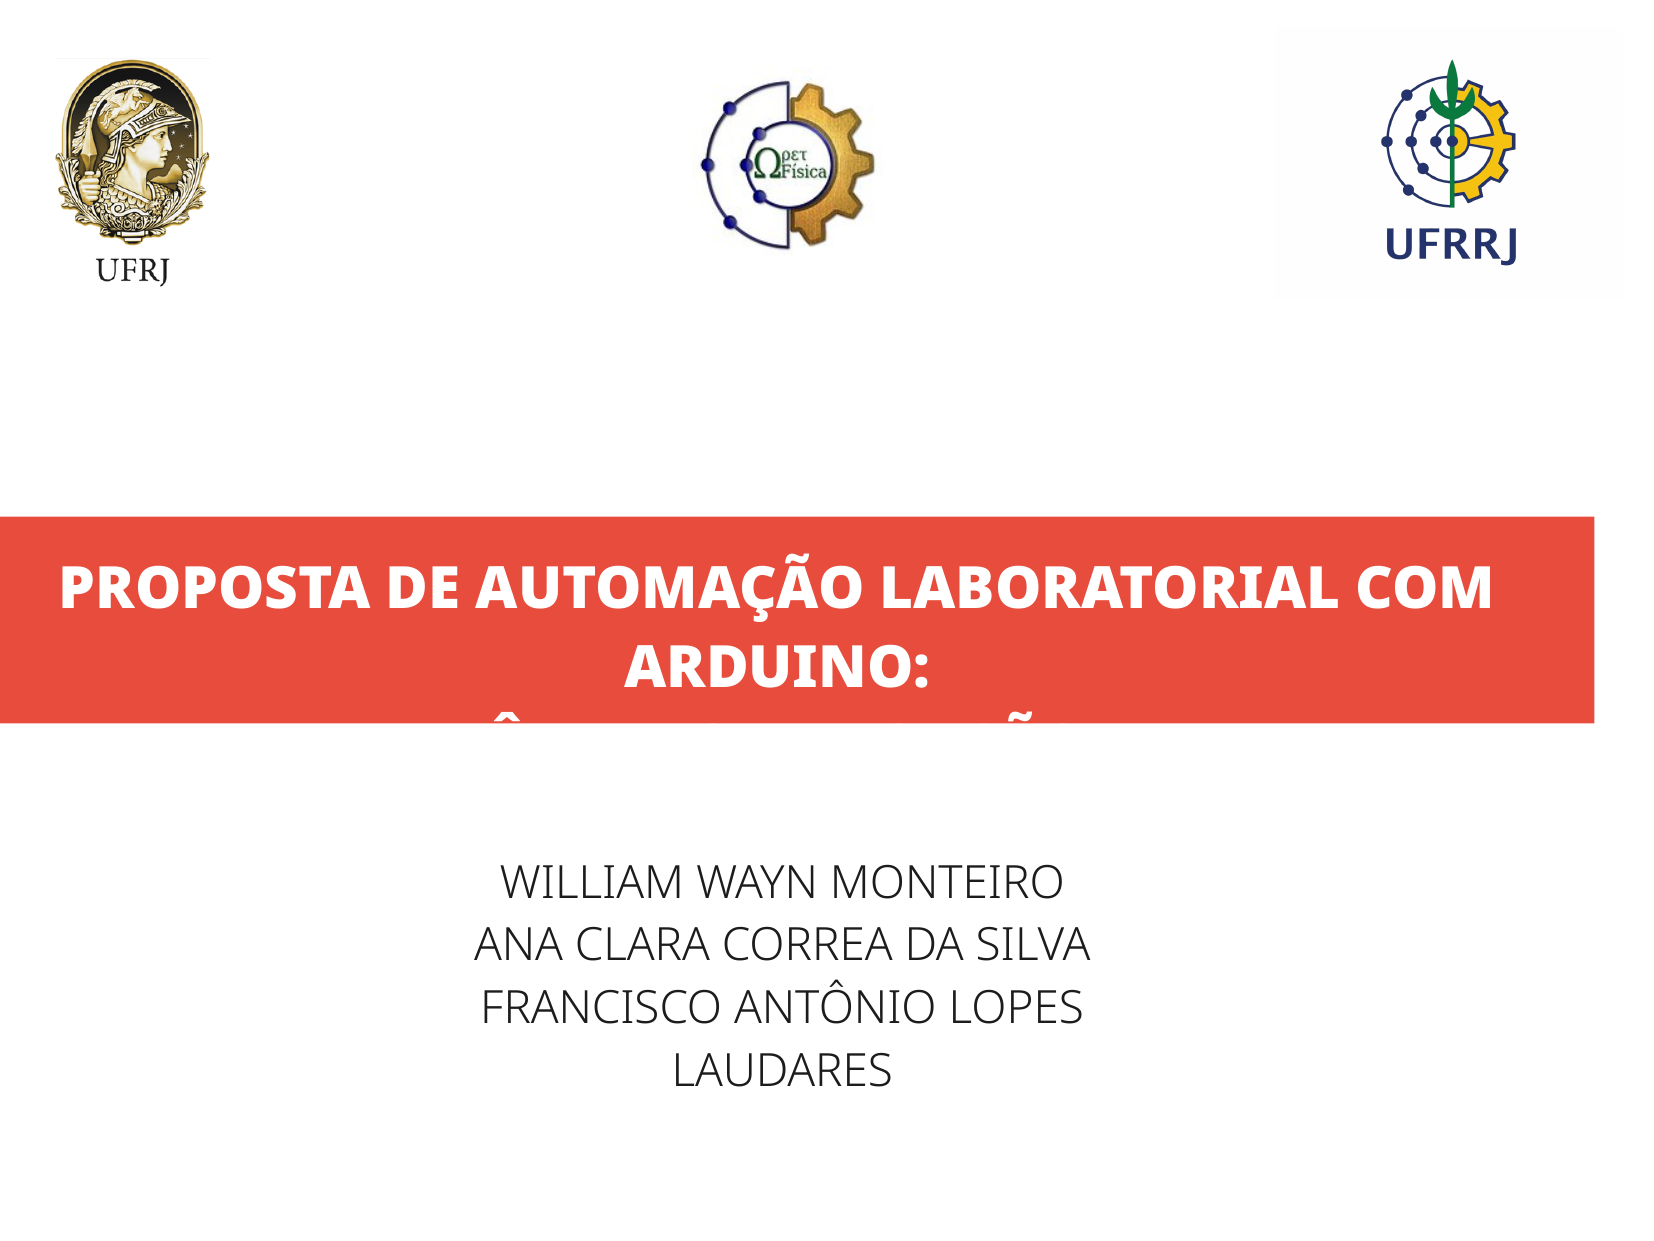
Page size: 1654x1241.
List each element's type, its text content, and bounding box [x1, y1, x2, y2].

title PROPOSTA DE AUTOMAÇÃO LABORATORIAL COM ARDUINO: PÊNDULO DE TORÇÃO. [59, 546, 1595, 694]
picture [54, 58, 210, 287]
picture [1274, 26, 1623, 299]
subtitle WILLIAM WAYN MONTEIRO ANA CLARA CORREA DA SILVA FRANCISCO ANTÔNIO LOPES LAUDARES [474, 767, 1250, 1182]
picture [692, 66, 889, 262]
